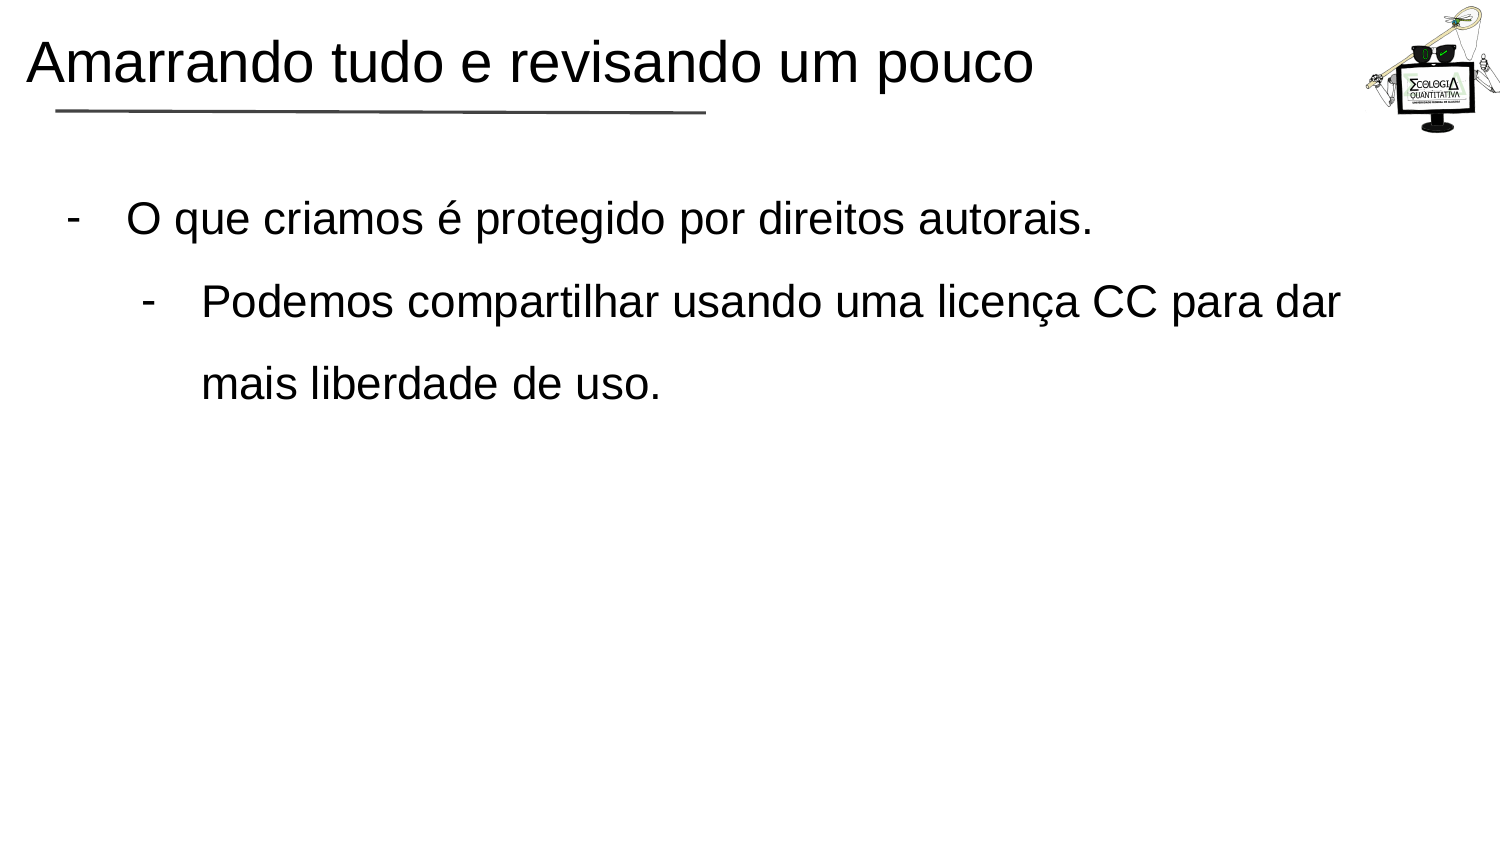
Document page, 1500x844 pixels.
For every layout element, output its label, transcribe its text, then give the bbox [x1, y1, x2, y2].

text_box Amarrando tudo e revisando um pouco [11, 9, 1210, 117]
text_box O que criamos é protegido por direitos autorais. Podemos compartilhar usando uma licença CC para dar mais liberdade de uso. [36, 146, 1412, 566]
picture [1365, 3, 1500, 135]
